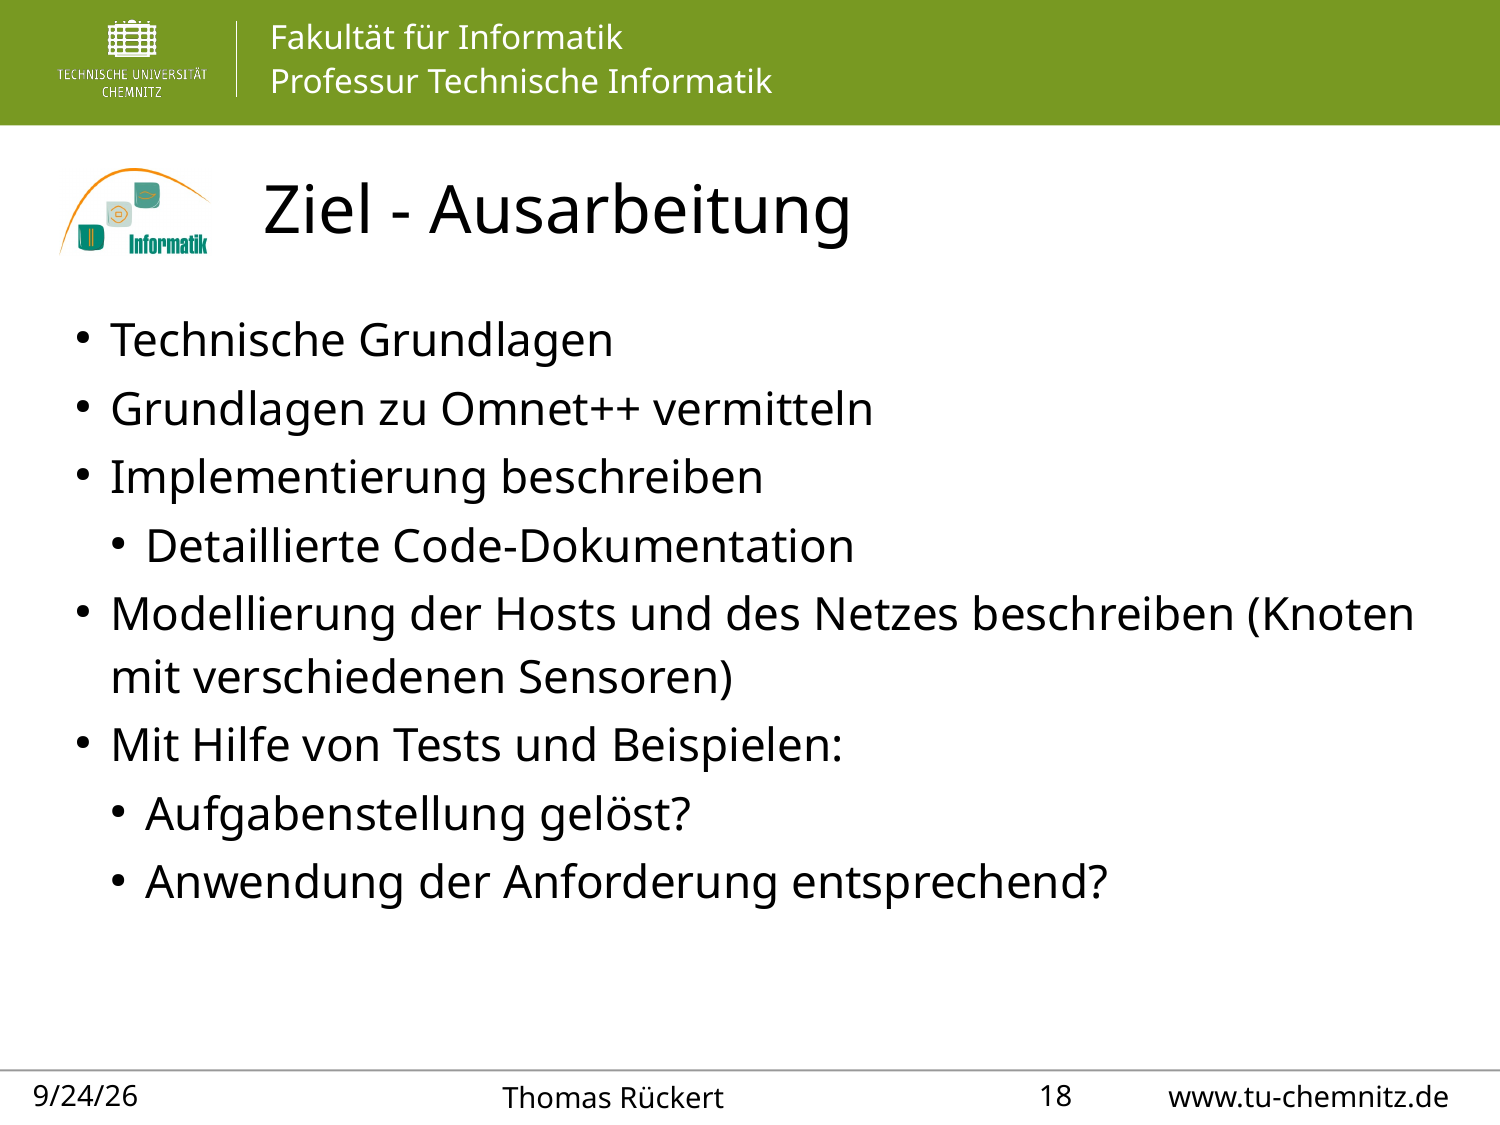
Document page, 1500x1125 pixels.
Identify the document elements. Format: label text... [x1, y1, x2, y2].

slide_number <number> [750, 1069, 1088, 1125]
title Ziel - Ausarbeitung [248, 159, 1459, 271]
picture [25, 0, 239, 130]
text_box Technische Grundlagen Grundlagen zu Omnet++ vermitteln Implementierung beschreiben Detaillierte Code-Dokumentation Modellierung der Hosts und des Netzes beschreiben (Knoten mit verschiedenen Sensoren) Mit Hilfe von Tests und Beispielen: Aufgabenstellung gelöst? Anwendung der Anforderung entsprechend? [60, 299, 1459, 842]
list [248, 842, 1459, 1035]
picture [59, 168, 212, 256]
list [248, 876, 257, 883]
footer Thomas Rückert [360, 1069, 750, 1125]
slide_number 4/9/15 [17, 1069, 356, 1125]
